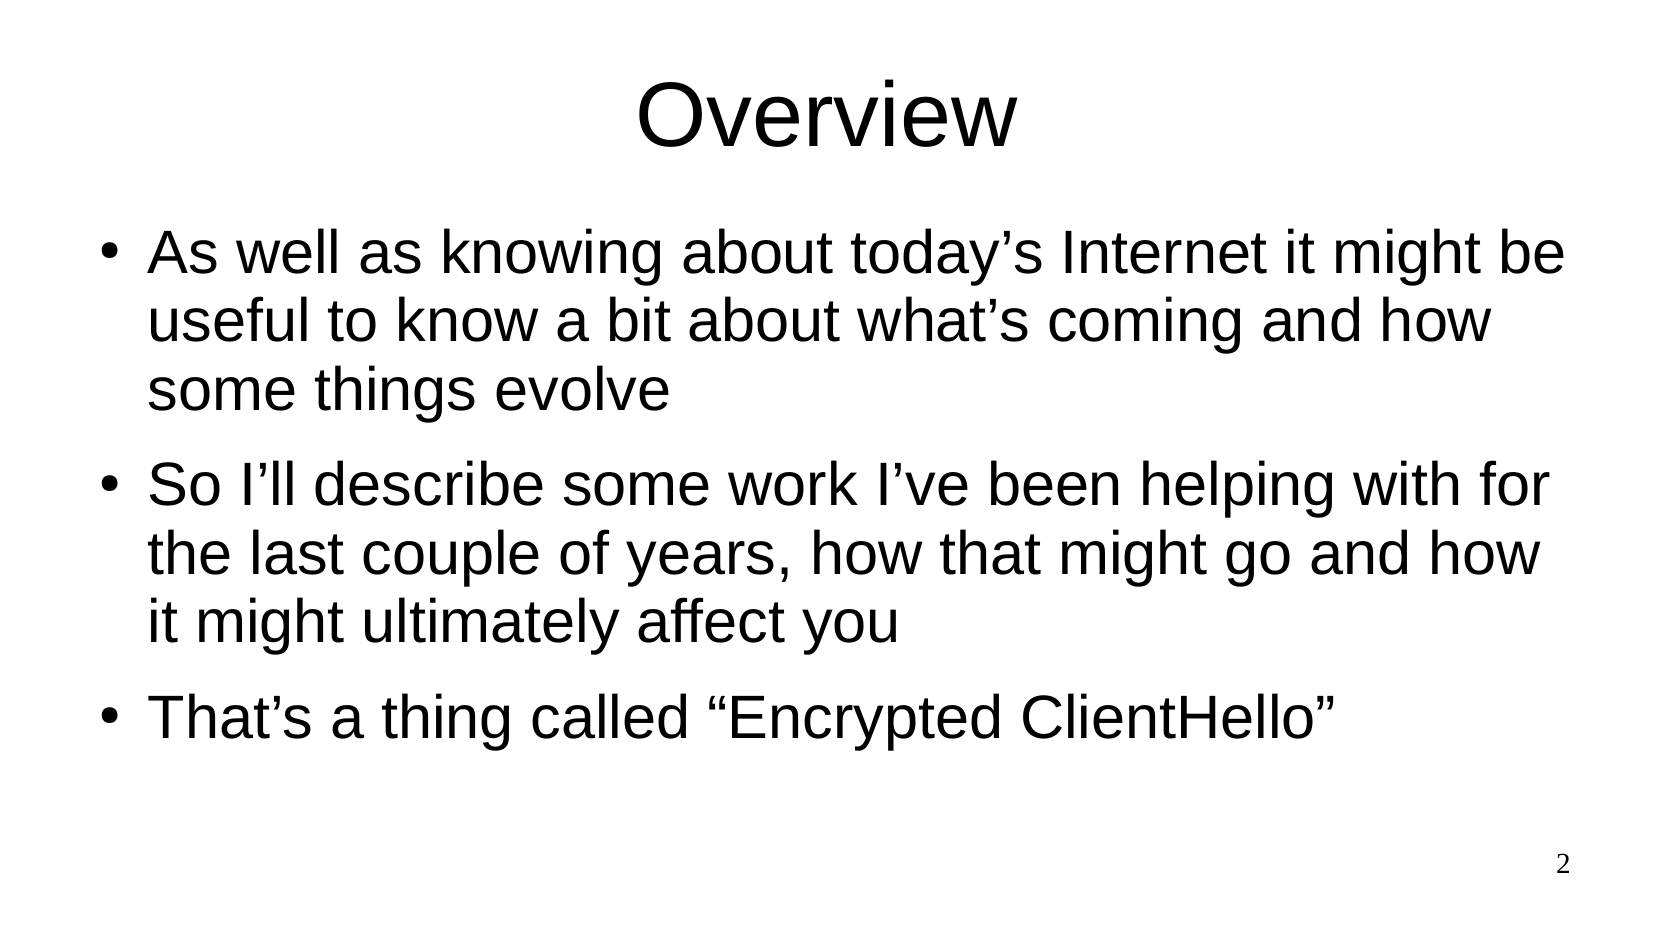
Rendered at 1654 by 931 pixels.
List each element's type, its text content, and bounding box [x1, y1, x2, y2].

title Overview [82, 37, 1571, 193]
list As well as knowing about today’s Internet it might be useful to know a bit about what’s coming and how some things evolve So I’ll describe some work I’ve been helping with for the last couple of years, how that might go and how it might ultimately affect you That’s a thing called “Encrypted ClientHello” [82, 217, 1571, 758]
